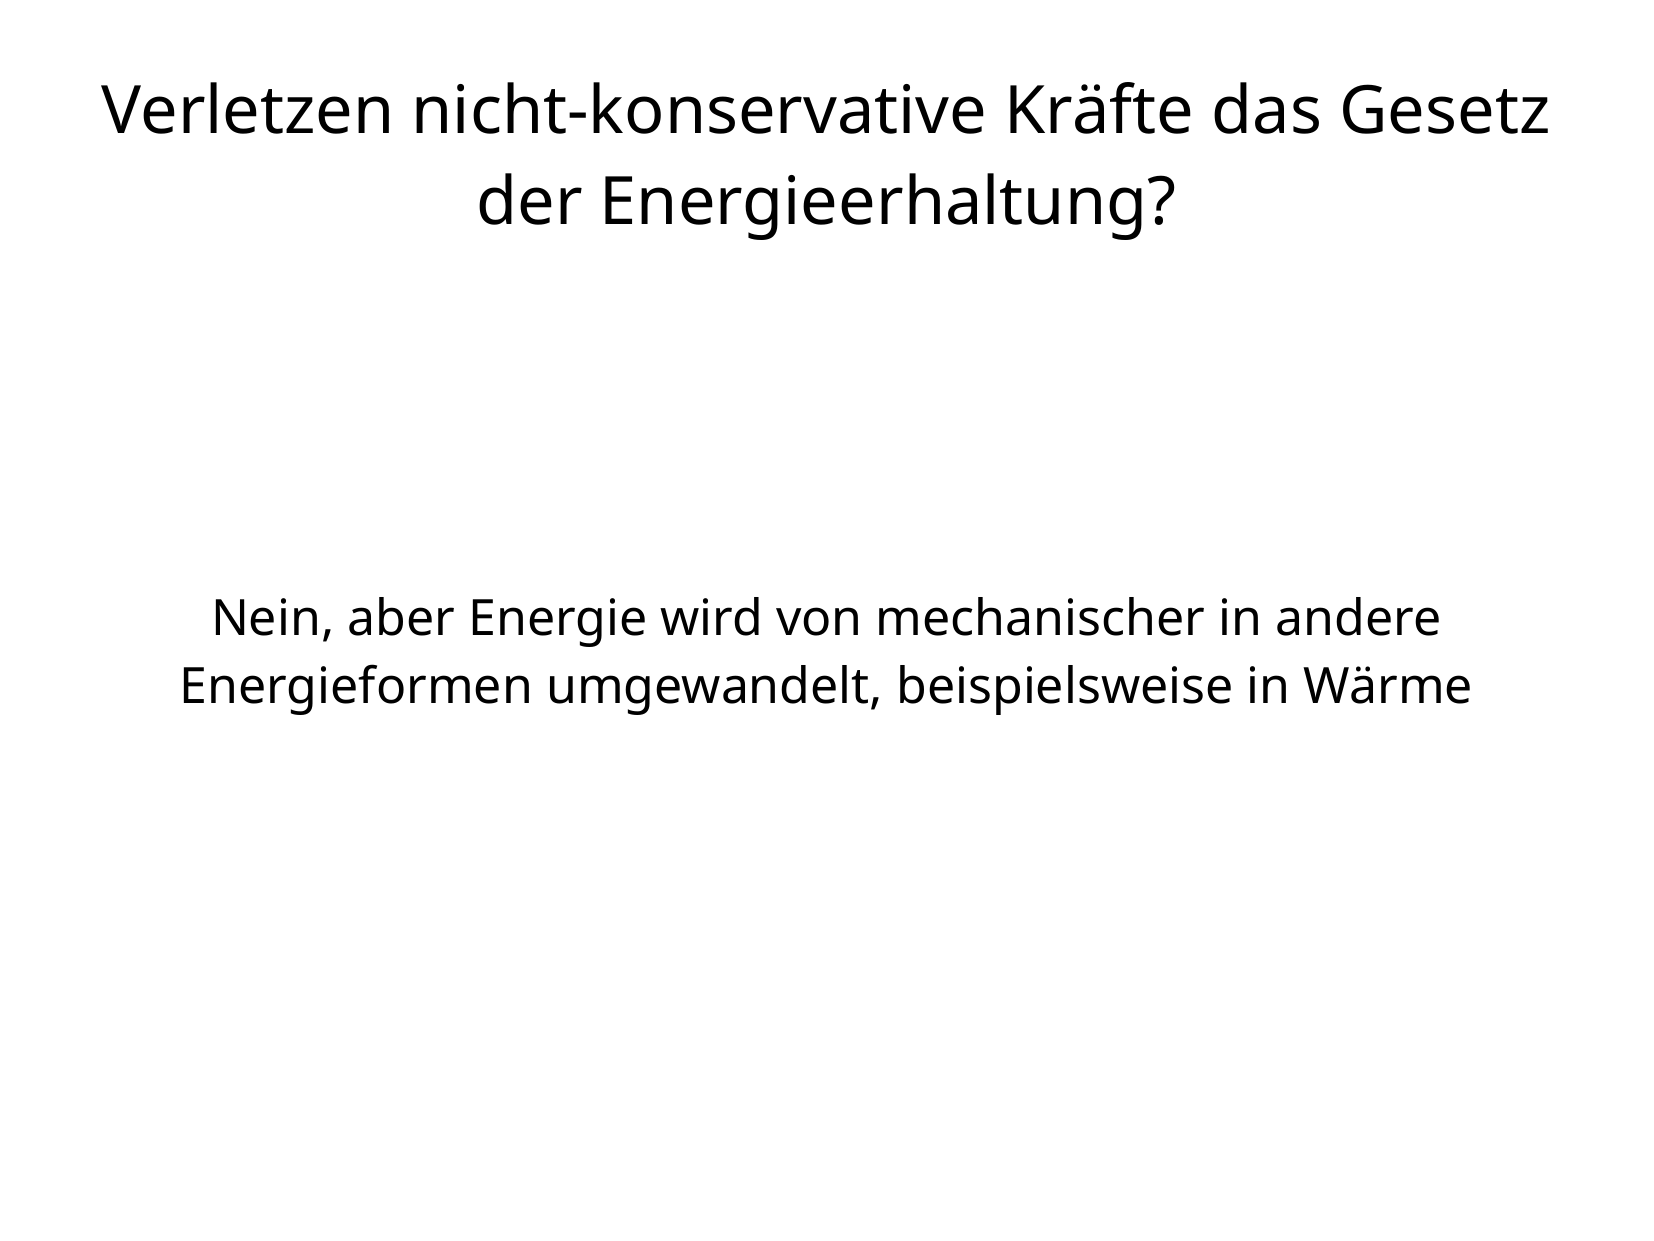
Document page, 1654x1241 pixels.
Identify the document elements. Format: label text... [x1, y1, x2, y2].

title Verletzen nicht-konservative Kräfte das Gesetz der Energieerhaltung? [82, 49, 1571, 257]
subtitle Nein, aber Energie wird von mechanischer in andere Energieformen umgewandelt, beispielsweise in Wärme [82, 290, 1571, 1010]
